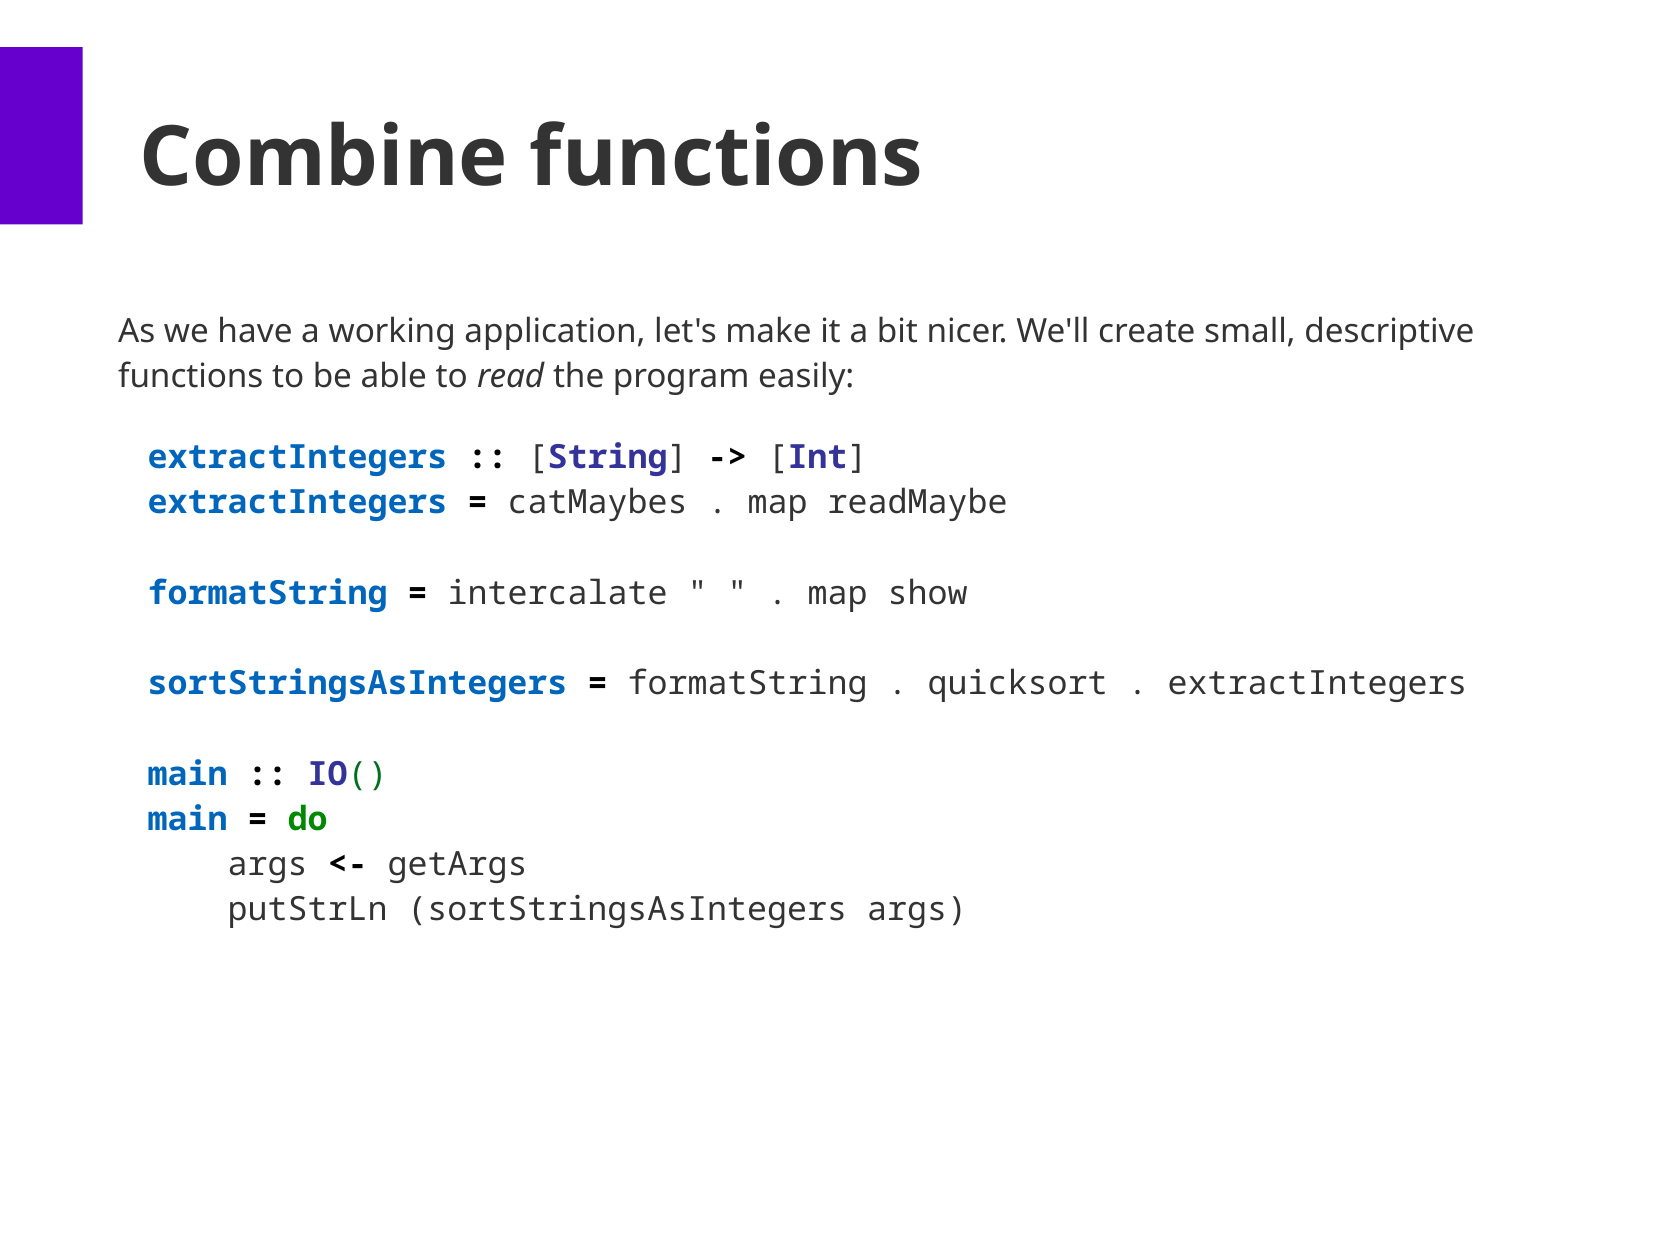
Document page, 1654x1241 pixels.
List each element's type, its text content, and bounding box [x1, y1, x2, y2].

title Combine functions [118, 49, 1571, 257]
list As we have a working application, let's make it a bit nicer. We'll create small, descriptive functions to be able to read the program easily: extractIntegers :: [String] -> [Int] extractIntegers = catMaybes . map readMaybe formatString = intercalate " " . map show sortStringsAsIntegers = formatString . quicksort . extractIntegers main :: IO() main = do args <- getArgs putStrLn (sortStringsAsIntegers args) [118, 307, 1536, 1074]
